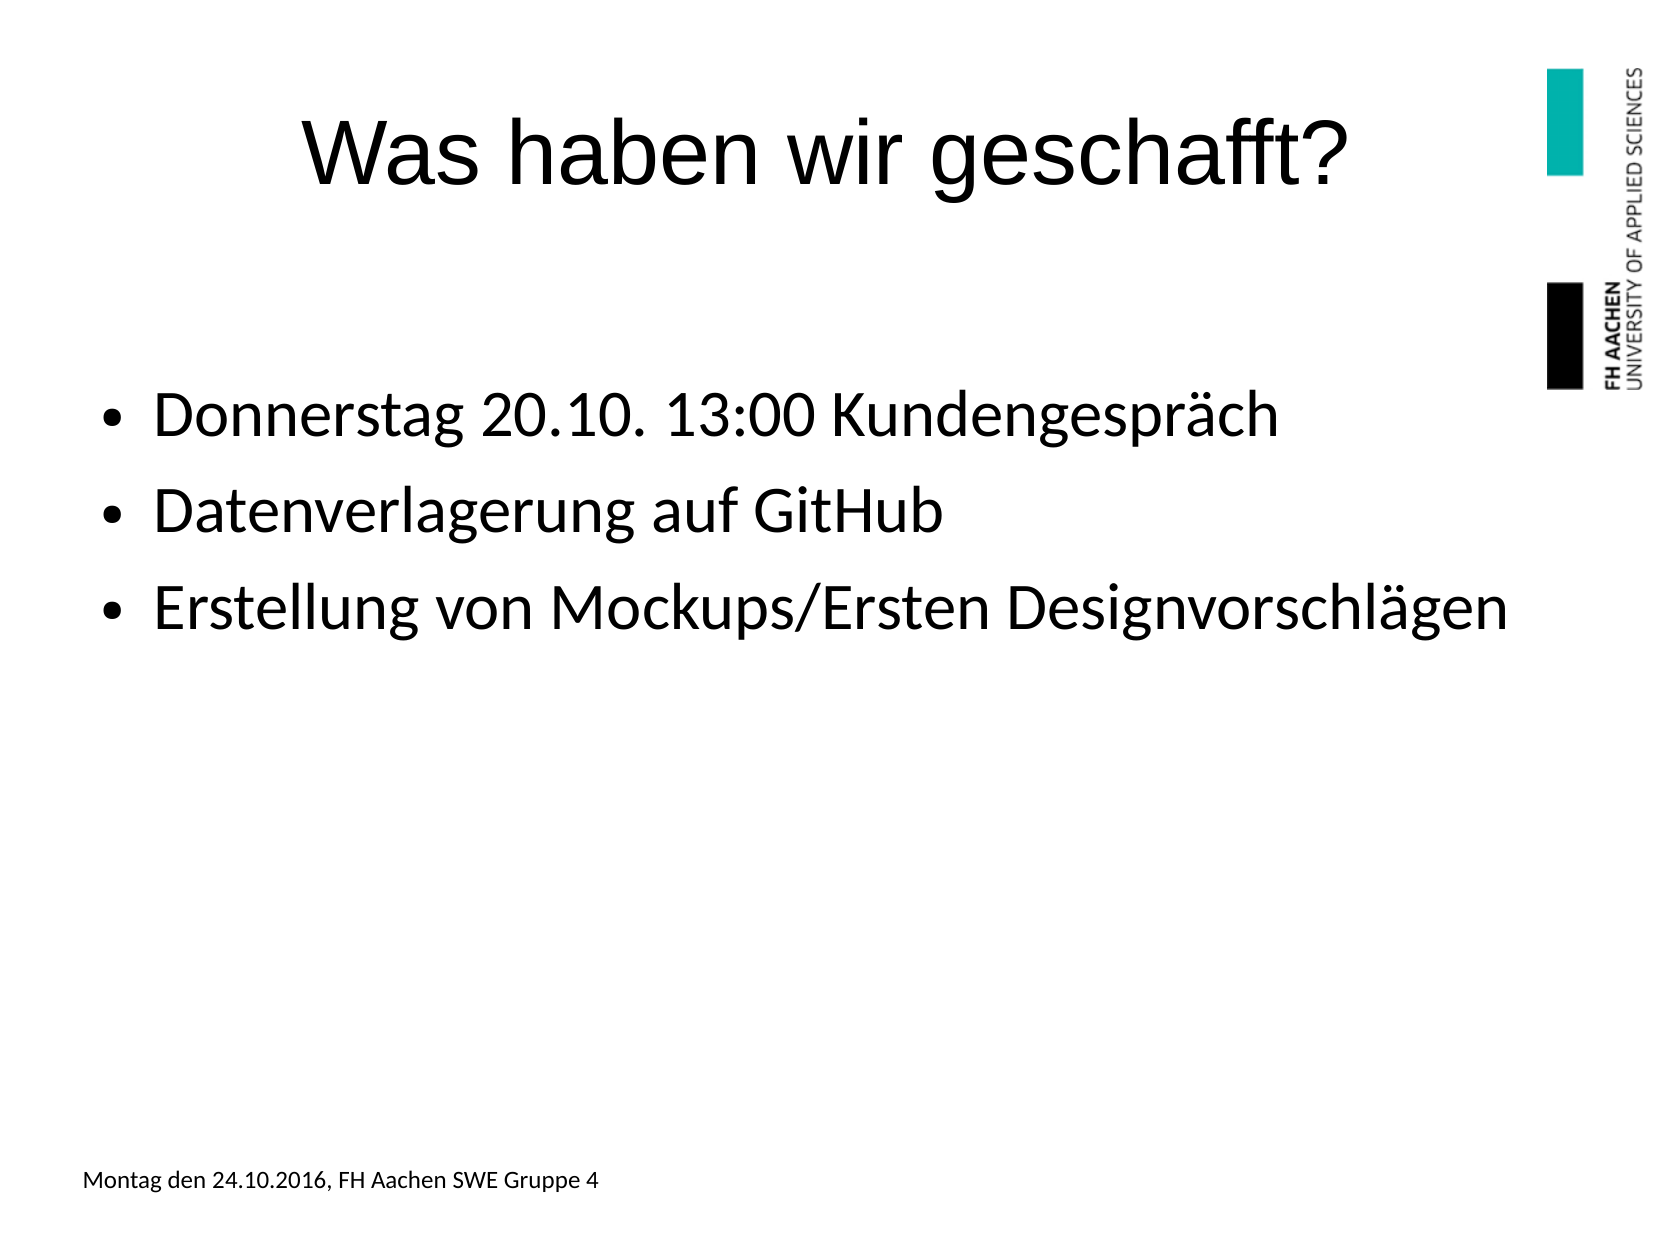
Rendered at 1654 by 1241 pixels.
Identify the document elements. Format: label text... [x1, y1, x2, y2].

picture [1547, 68, 1643, 390]
list Donnerstag 20.10. 13:00 Kundengespräch Datenverlagerung auf GitHub Erstellung von Mockups/Ersten Designvorschlägen [82, 290, 1571, 1010]
title Was haben wir geschafft? [82, 49, 1571, 257]
